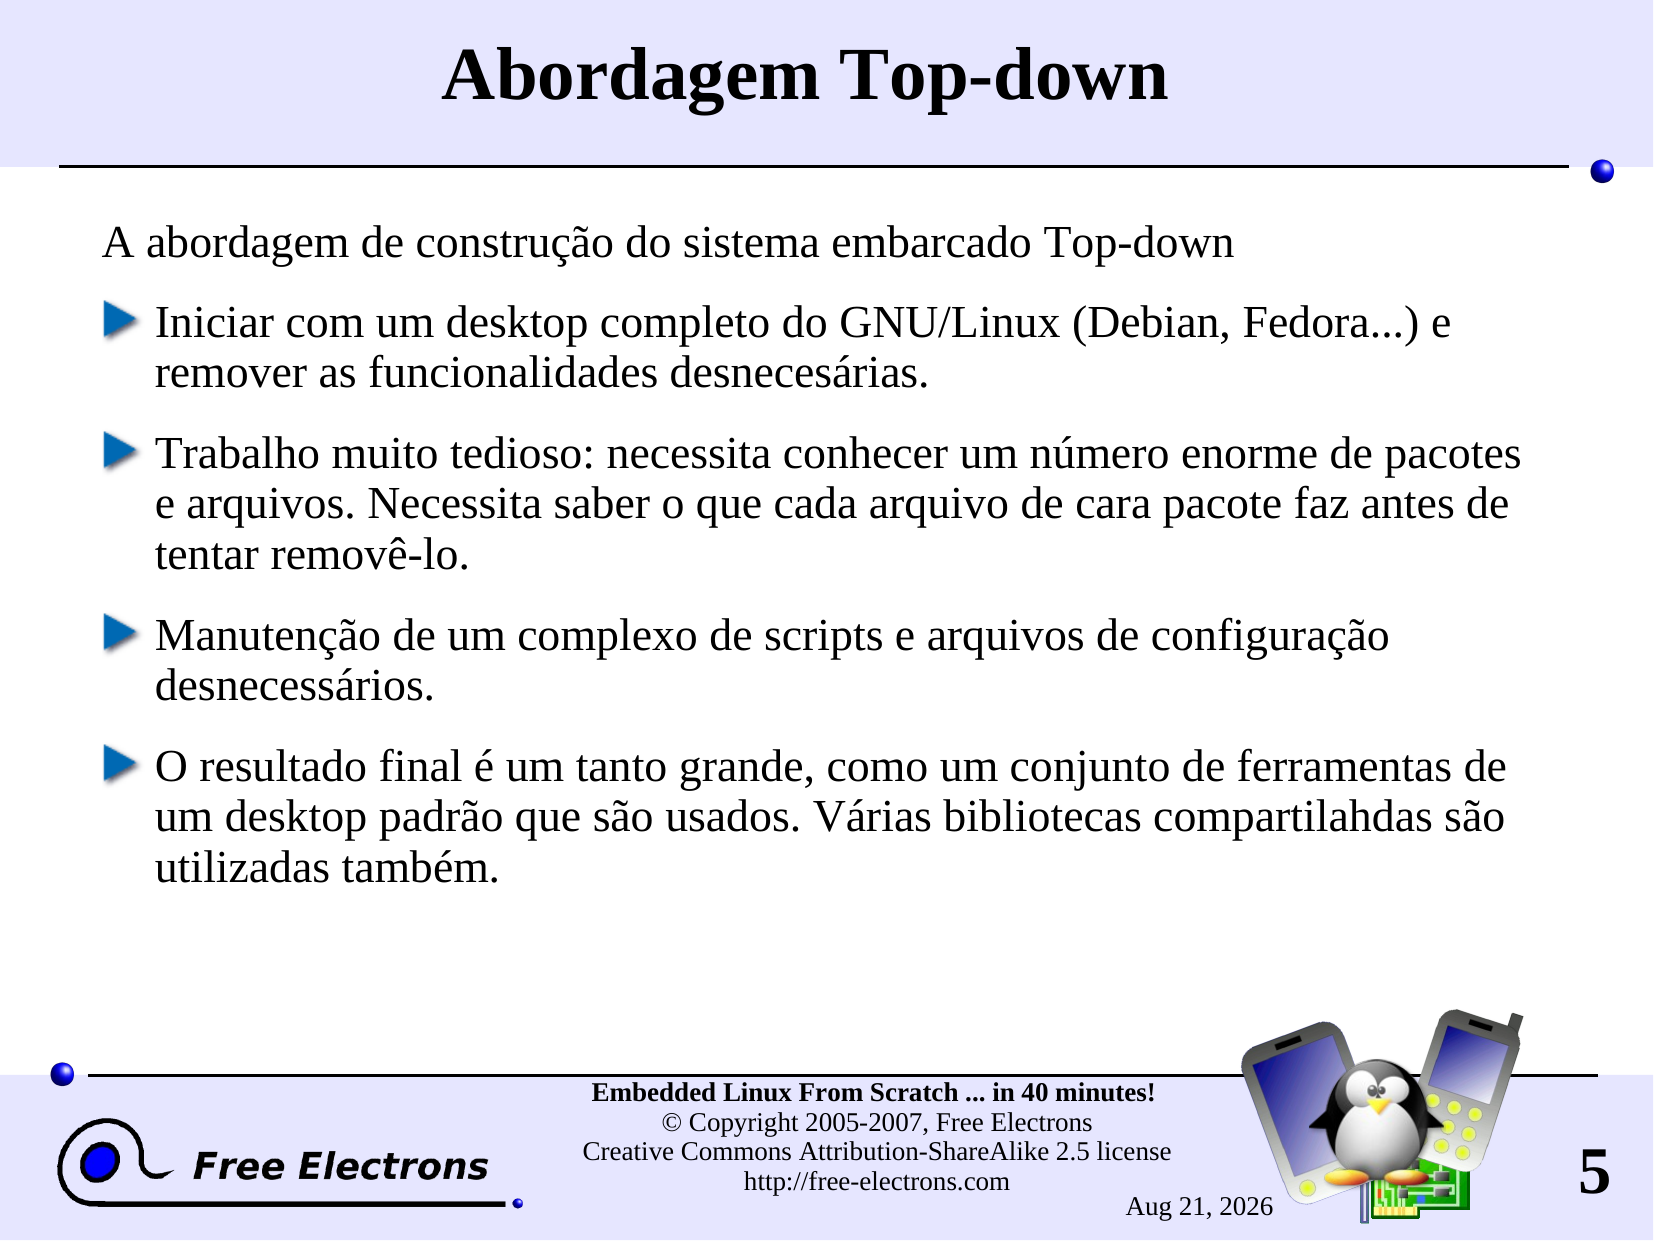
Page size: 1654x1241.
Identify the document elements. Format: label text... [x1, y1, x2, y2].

list A abordagem de construção do sistema embarcado Top-down Iniciar com um desktop completo do GNU/Linux (Debian, Fedora...) e remover as funcionalidades desnecesárias. Trabalho muito tedioso: necessita conhecer um número enorme de pacotes e arquivos. Necessita saber o que cada arquivo de cara pacote faz antes de tentar removê-lo. Manutenção de um complexo de scripts e arquivos de configuração desnecessários. O resultado final é um tanto grande, como um conjunto de ferramentas de um desktop padrão que são usados. Várias bibliotecas compartilahdas são utilizadas também. [83, 216, 1554, 1066]
picture [1231, 1066, 1521, 1241]
title Abordagem Top-down [60, 25, 1551, 124]
picture [50, 1107, 527, 1216]
